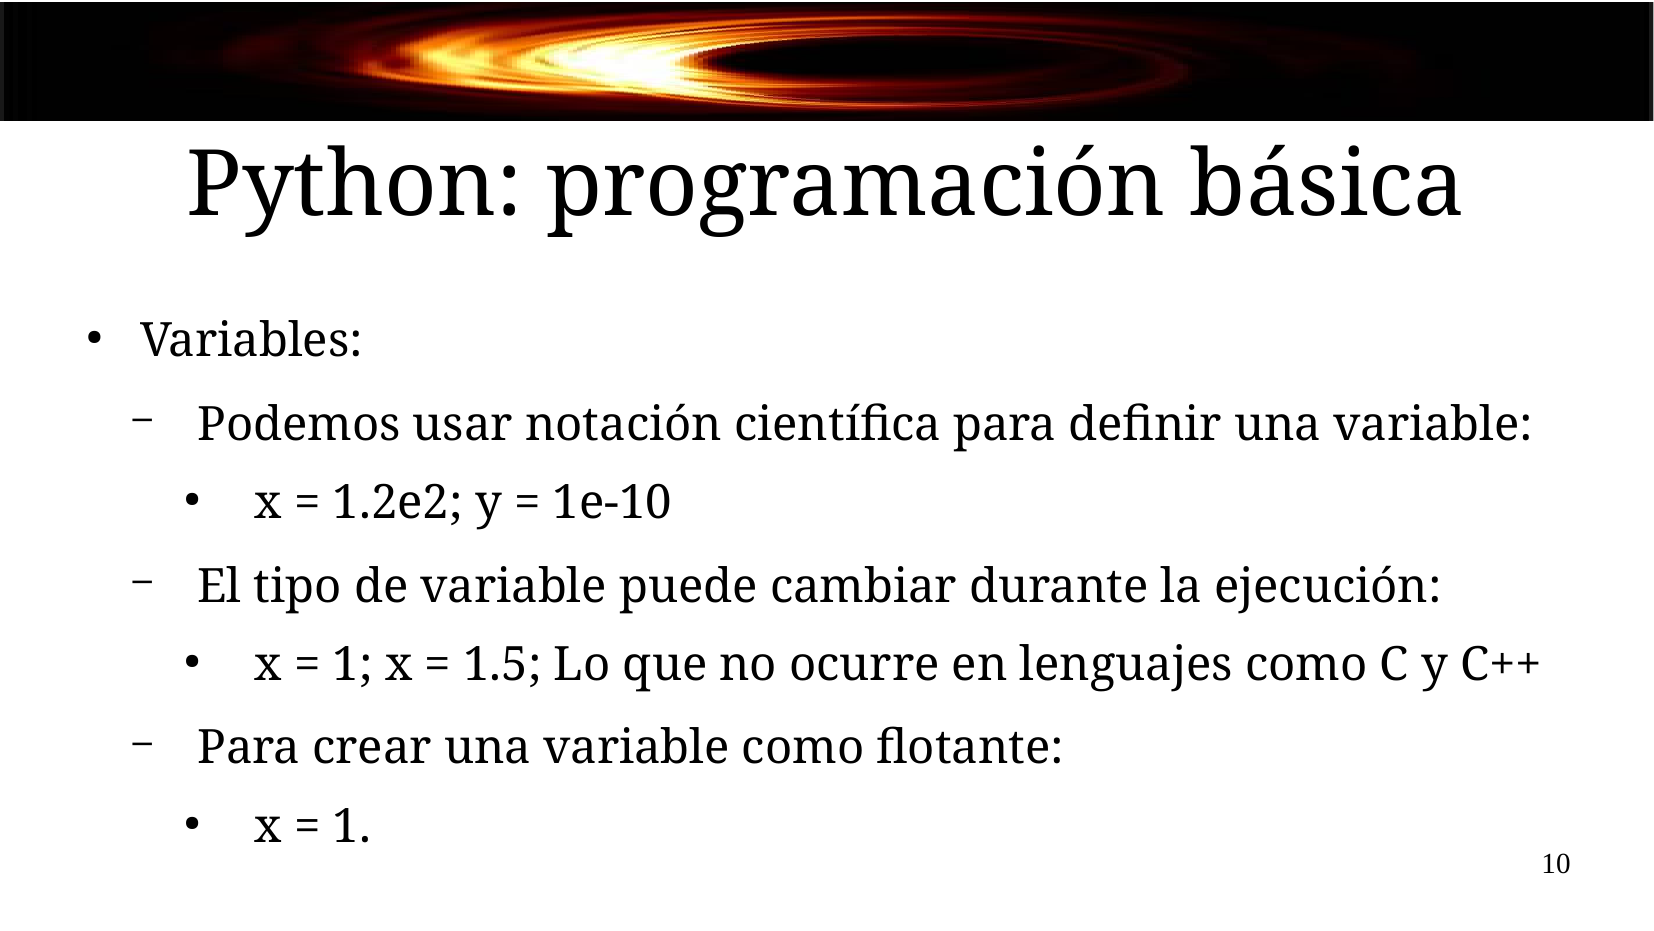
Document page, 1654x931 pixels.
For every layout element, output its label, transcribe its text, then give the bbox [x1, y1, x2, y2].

title Python: programación básica [82, 121, 1571, 258]
list Variables: Podemos usar notación científica para definir una variable: x = 1.2e2; y = 1e-10 El tipo de variable puede cambiar durante la ejecución: x = 1; x = 1.5; Lo que no ocurre en lenguajes como C y C++ Para crear una variable como flotante: x = 1. [82, 306, 1571, 886]
picture [0, 2, 1654, 121]
